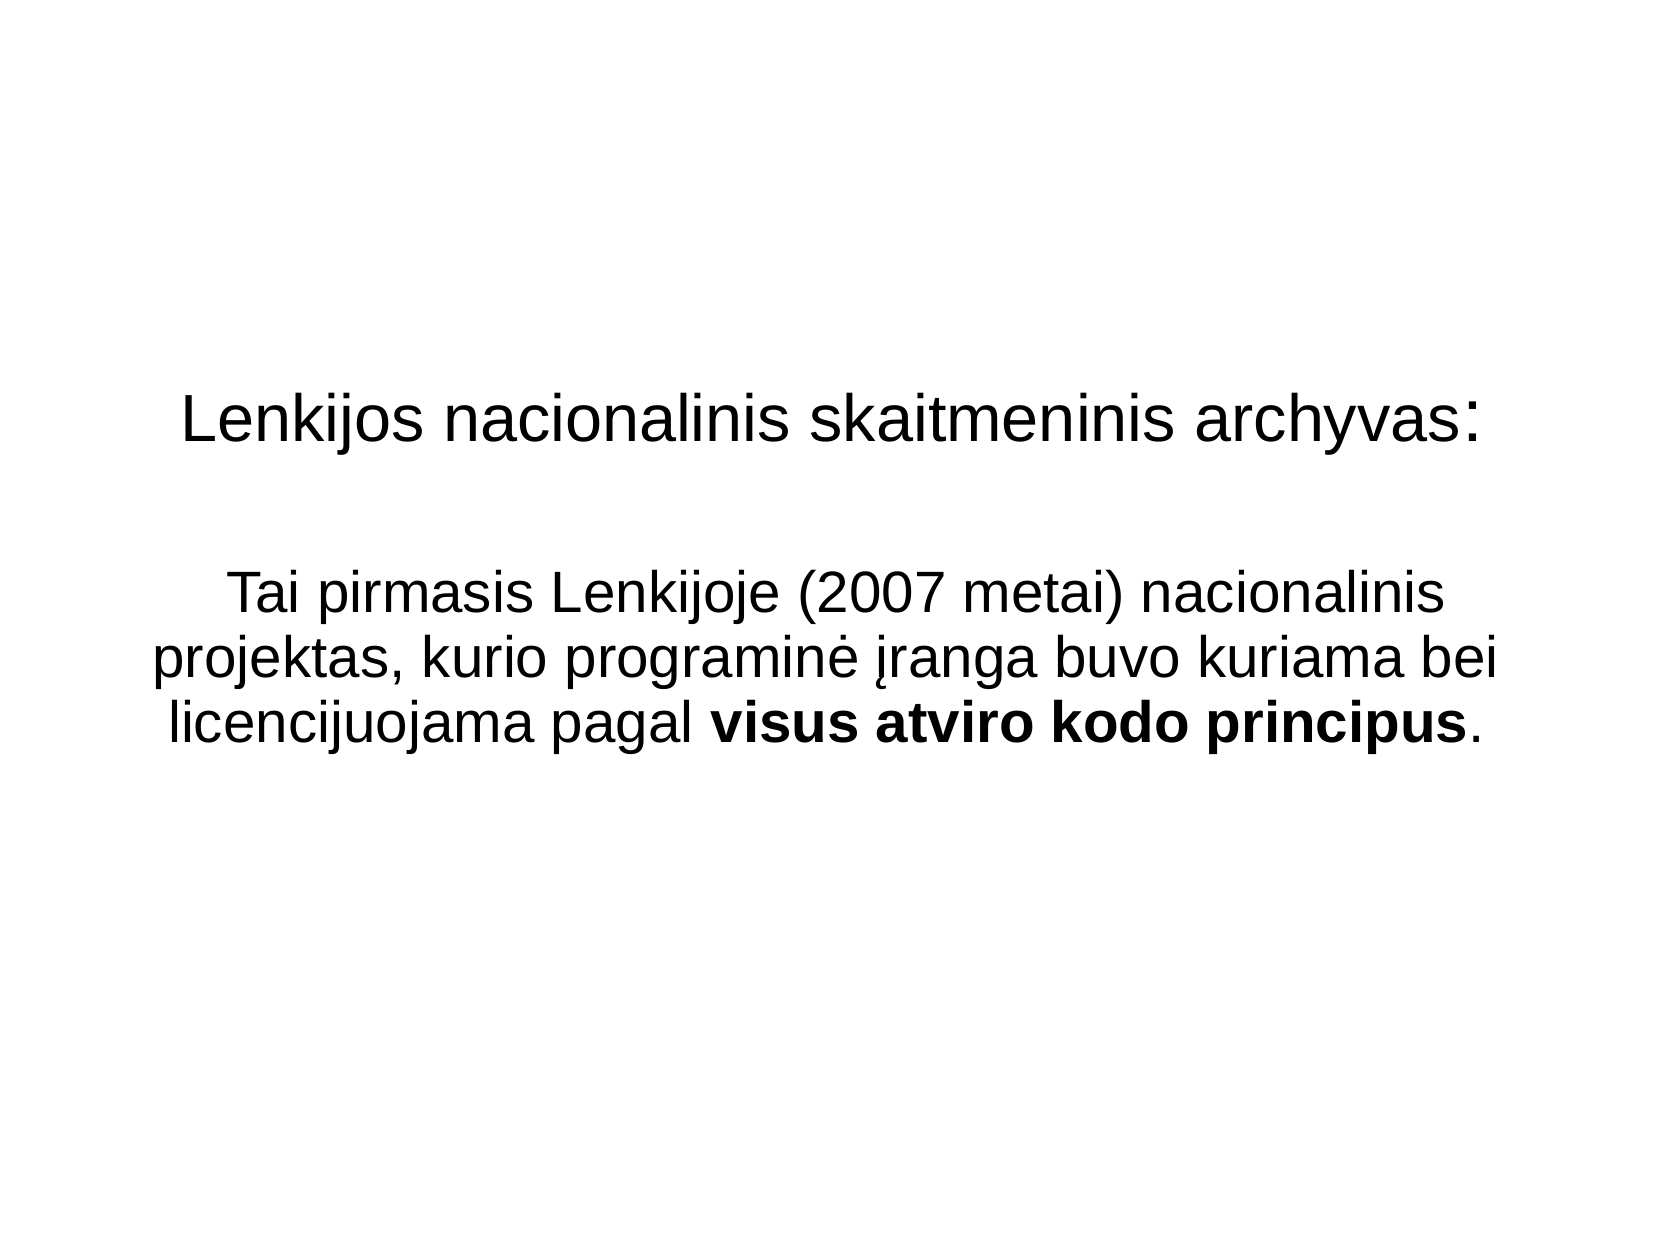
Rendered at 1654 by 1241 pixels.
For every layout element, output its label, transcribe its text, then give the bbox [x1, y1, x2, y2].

text_box Lenkijos nacionalinis skaitmeninis archyvas: [142, 366, 1499, 466]
text_box Tai pirmasis Lenkijoje (2007 metai) nacionalinis projektas, kurio programinė įranga buvo kuriama bei licencijuojama pagal visus atviro kodo principus. [137, 552, 1526, 777]
